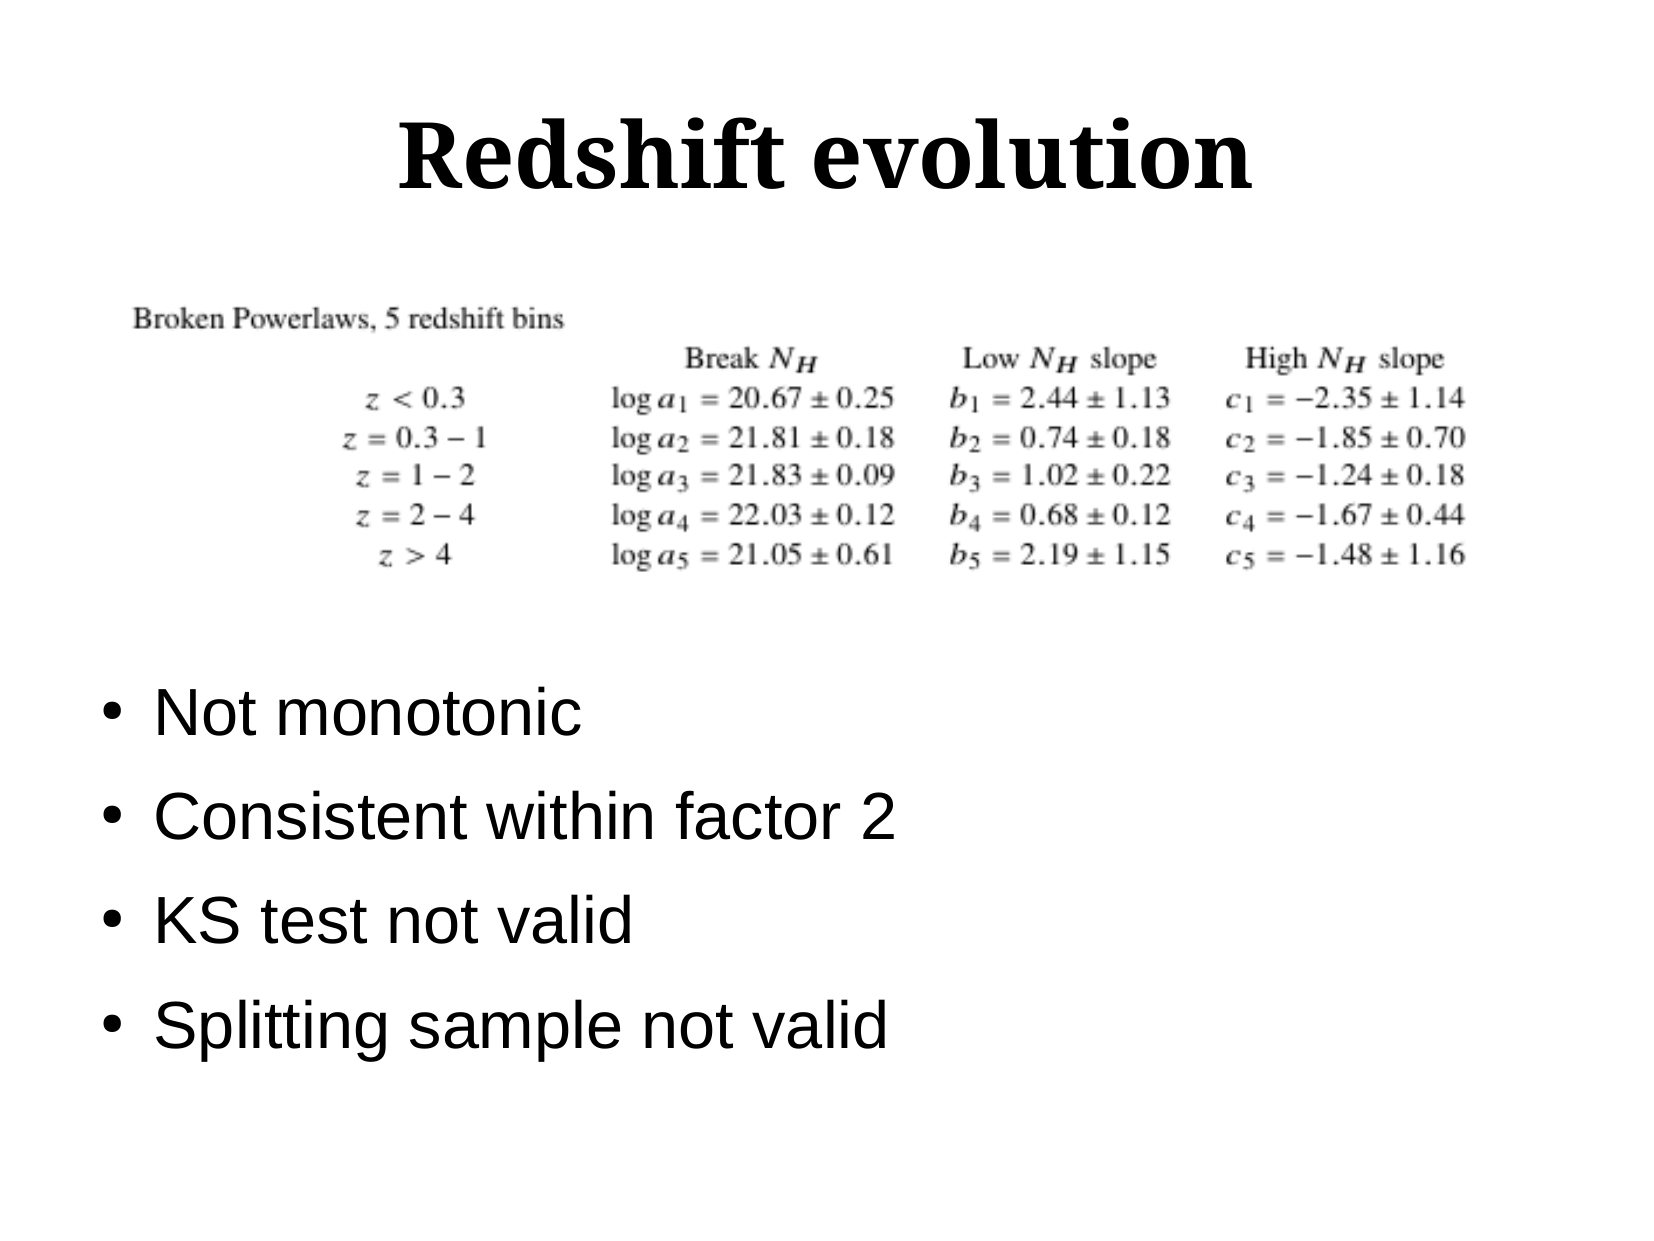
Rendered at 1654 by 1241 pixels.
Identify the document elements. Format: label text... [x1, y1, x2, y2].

list Not monotonic Consistent within factor 2 KS test not valid Splitting sample not valid [82, 675, 1571, 1141]
picture [121, 294, 1501, 601]
title Redshift evolution [82, 49, 1571, 257]
